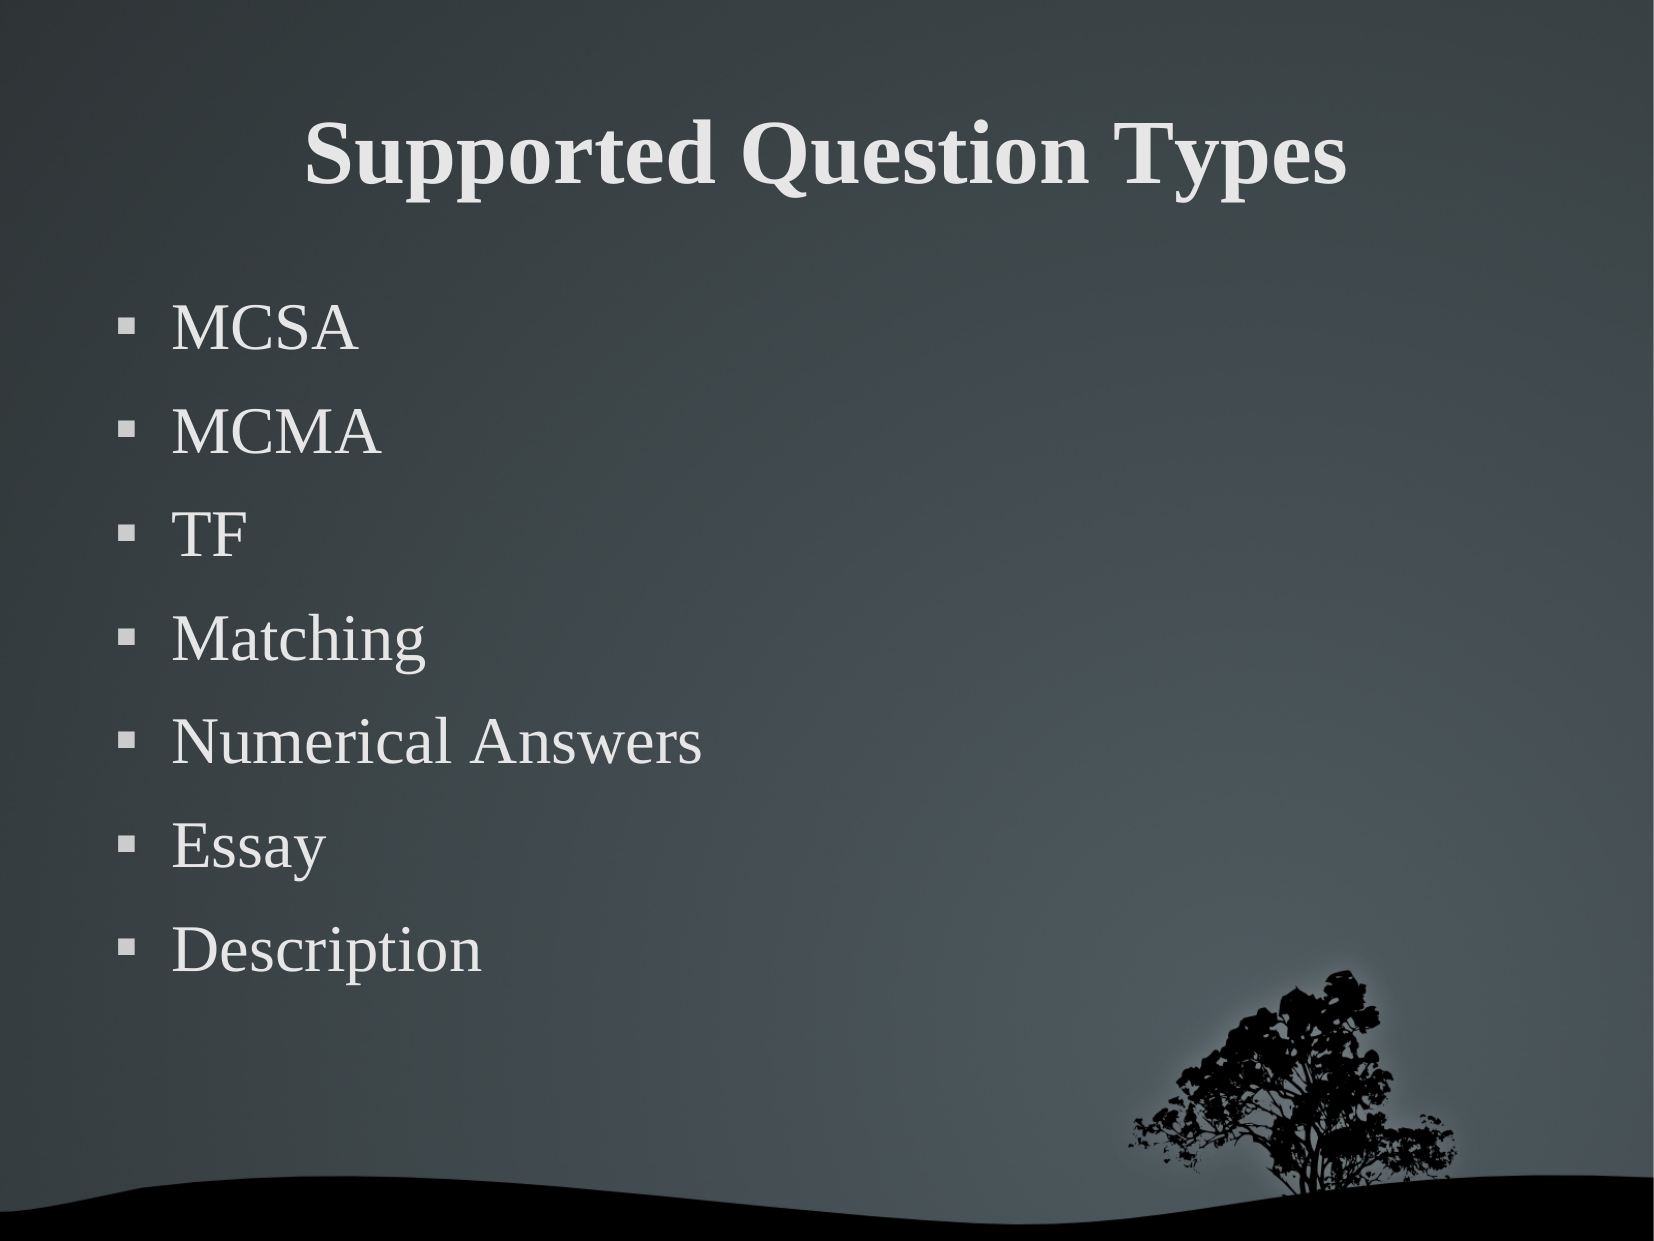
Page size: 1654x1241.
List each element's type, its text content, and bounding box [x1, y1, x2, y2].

list MCSA MCMA TF Matching Numerical Answers Essay Description [82, 290, 1571, 1094]
title Supported Question Types [82, 56, 1571, 250]
picture [0, 0, 1654, 1241]
